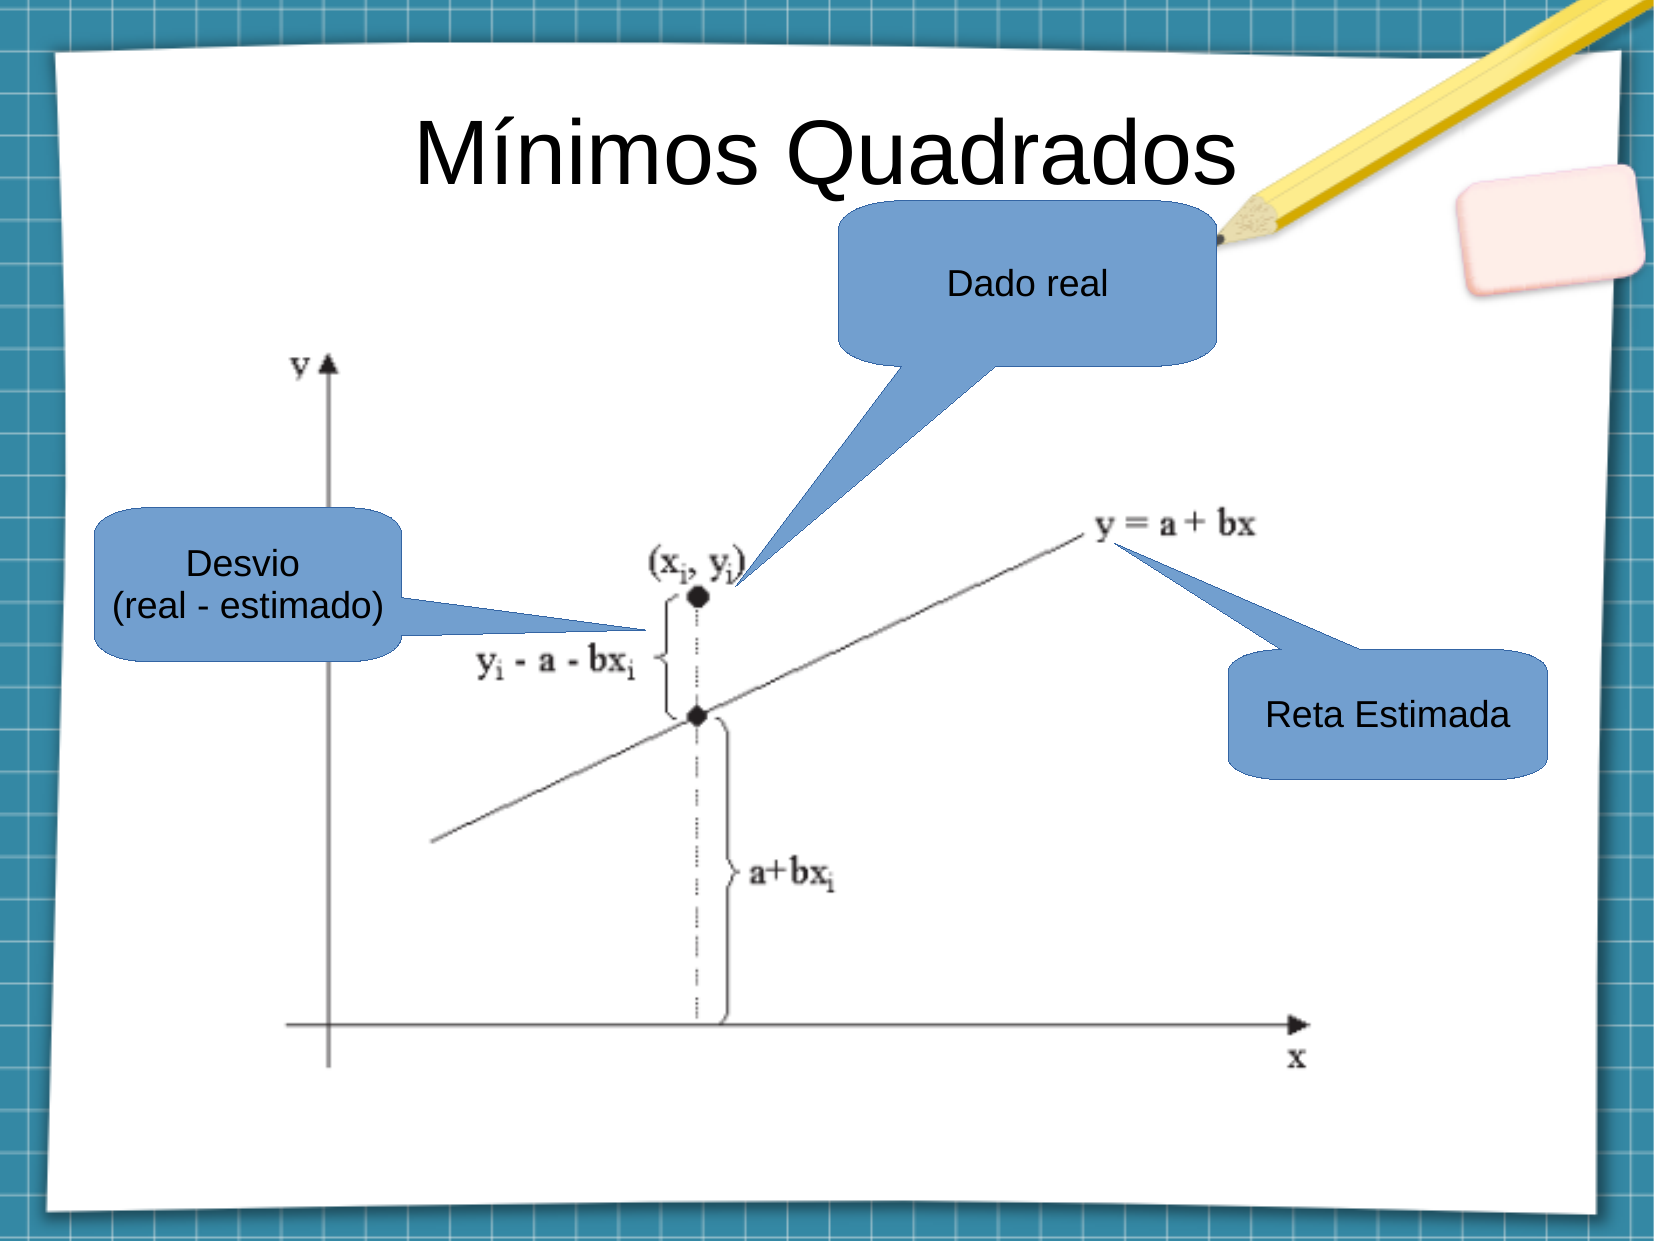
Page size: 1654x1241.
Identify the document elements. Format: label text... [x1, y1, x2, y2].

picture [0, 0, 1654, 1241]
text_box Reta Estimada [1114, 543, 1548, 780]
text_box Desvio (real - estimado) [94, 507, 646, 662]
title Mínimos Quadrados [82, 49, 1571, 257]
text_box Dado real [735, 200, 1217, 587]
